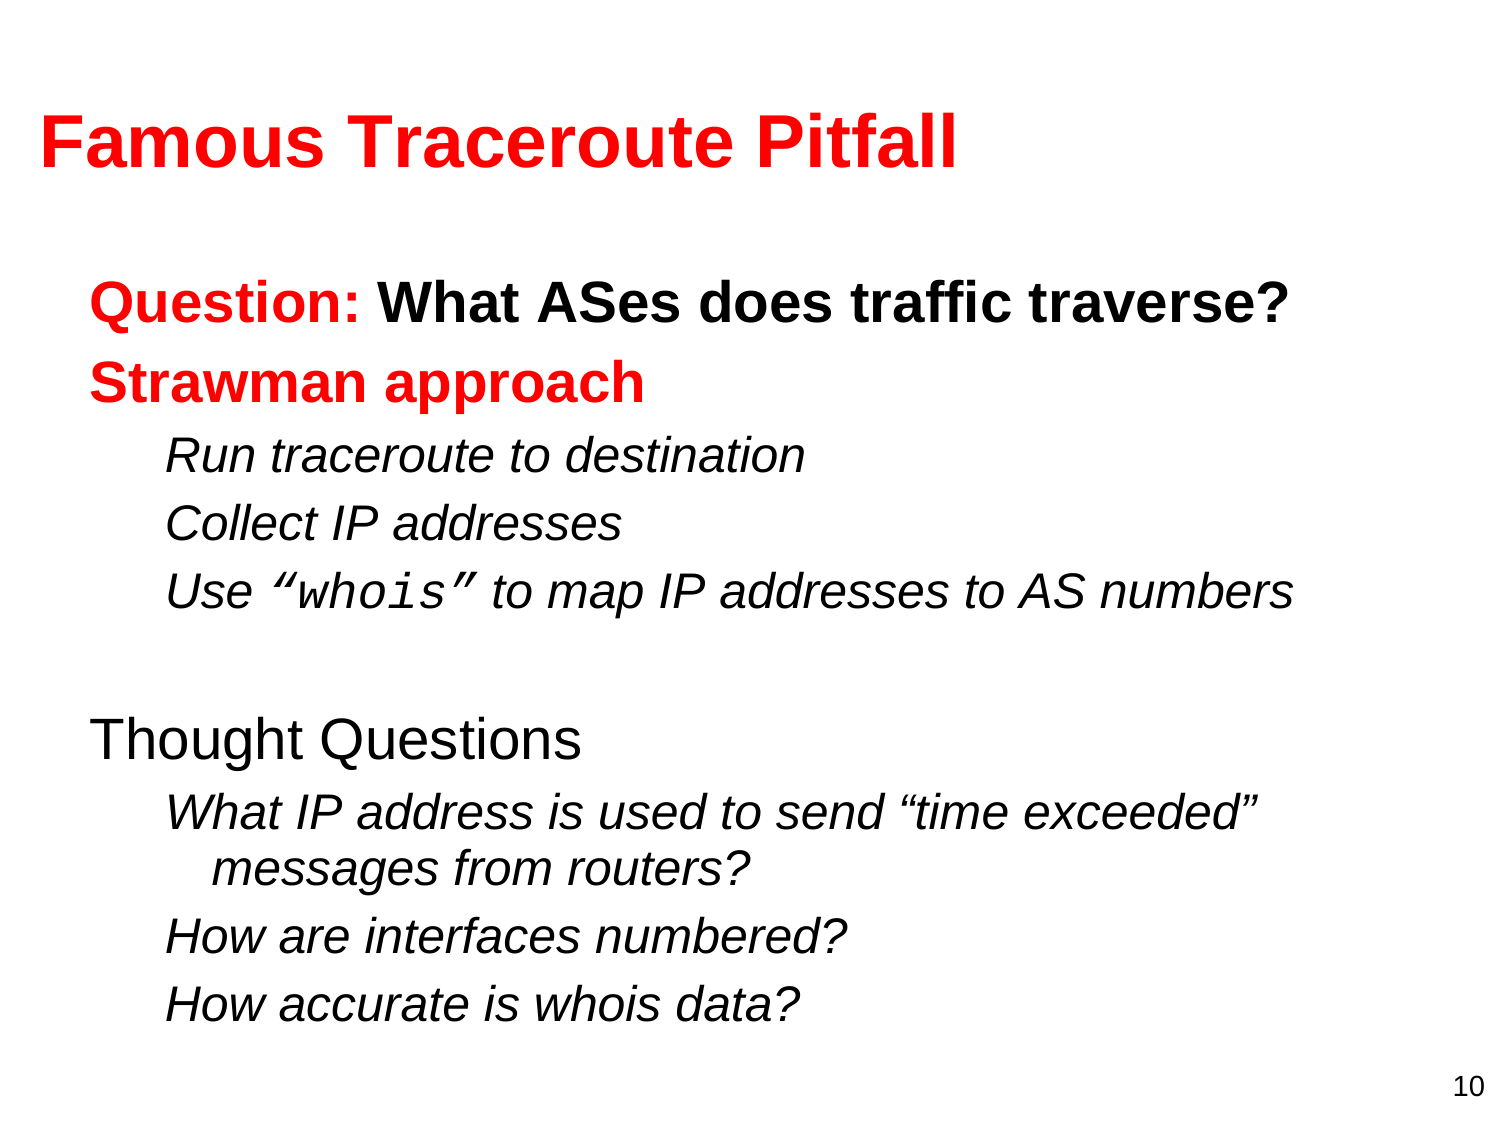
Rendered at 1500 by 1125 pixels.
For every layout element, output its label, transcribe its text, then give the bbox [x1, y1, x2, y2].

list Question: What ASes does traffic traverse? Strawman approach Run traceroute to destination Collect IP addresses Use “whois” to map IP addresses to AS numbers Thought Questions What IP address is used to send “time exceeded” messages from routers? How are interfaces numbered? How accurate is whois data? [75, 262, 1426, 1125]
title Famous Traceroute Pitfall [24, 47, 1500, 236]
